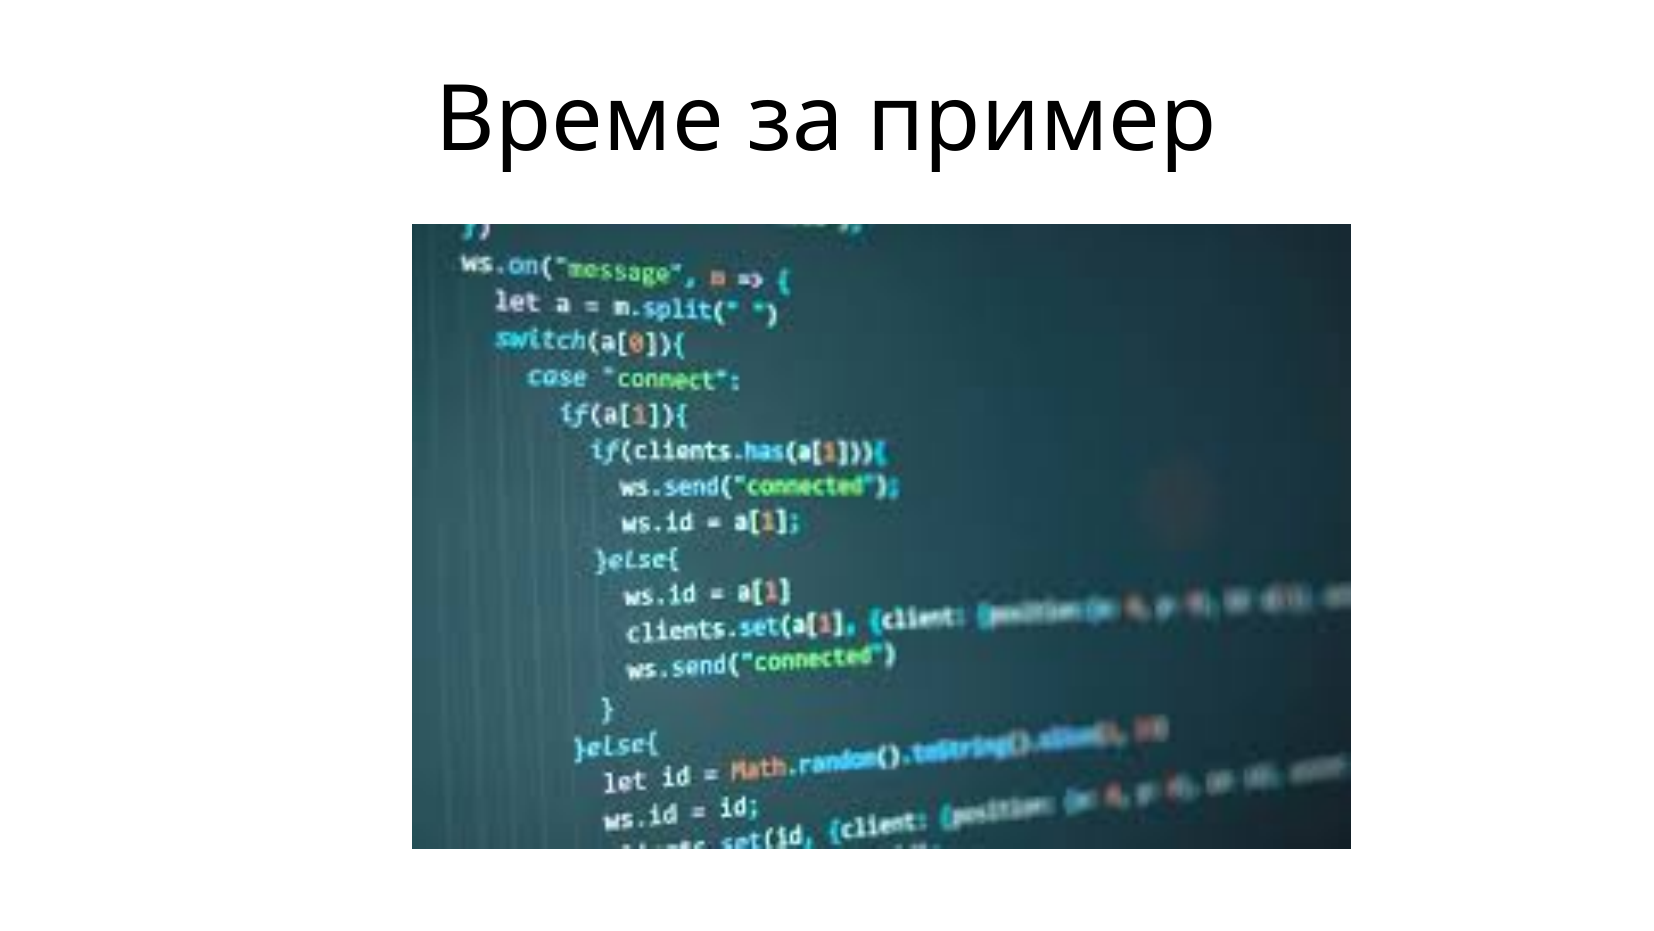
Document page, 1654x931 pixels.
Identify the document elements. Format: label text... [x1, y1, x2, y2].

title Време за пример [82, 37, 1571, 193]
picture [412, 224, 1351, 849]
